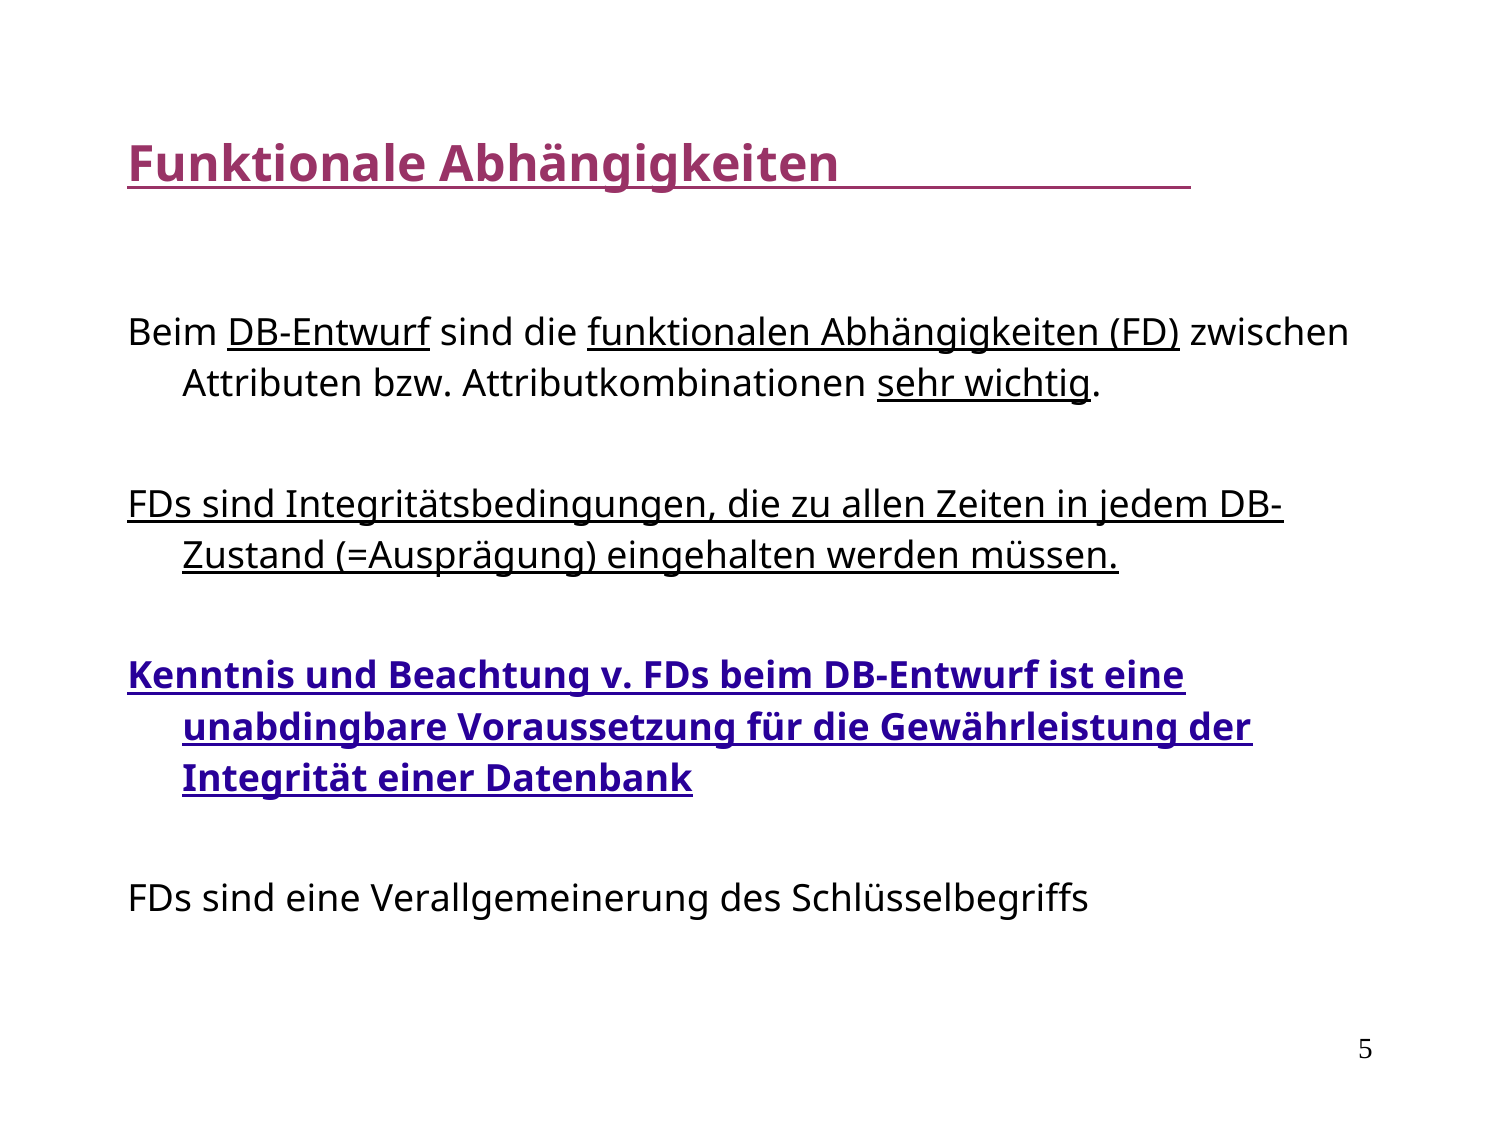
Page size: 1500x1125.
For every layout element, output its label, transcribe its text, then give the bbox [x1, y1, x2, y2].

title Funktionale Abhängigkeiten [112, 99, 1388, 226]
list Beim DB-Entwurf sind die funktionalen Abhängigkeiten (FD) zwischen Attributen bzw. Attributkombinationen sehr wichtig. FDs sind Integritätsbedingungen, die zu allen Zeiten in jedem DB-Zustand (=Ausprägung) eingehalten werden müssen. Kenntnis und Beachtung v. FDs beim DB-Entwurf ist eine unabdingbare Voraussetzung für die Gewährleistung der Integrität einer Datenbank FDs sind eine Verallgemeinerung des Schlüsselbegriffs [112, 237, 1388, 1000]
